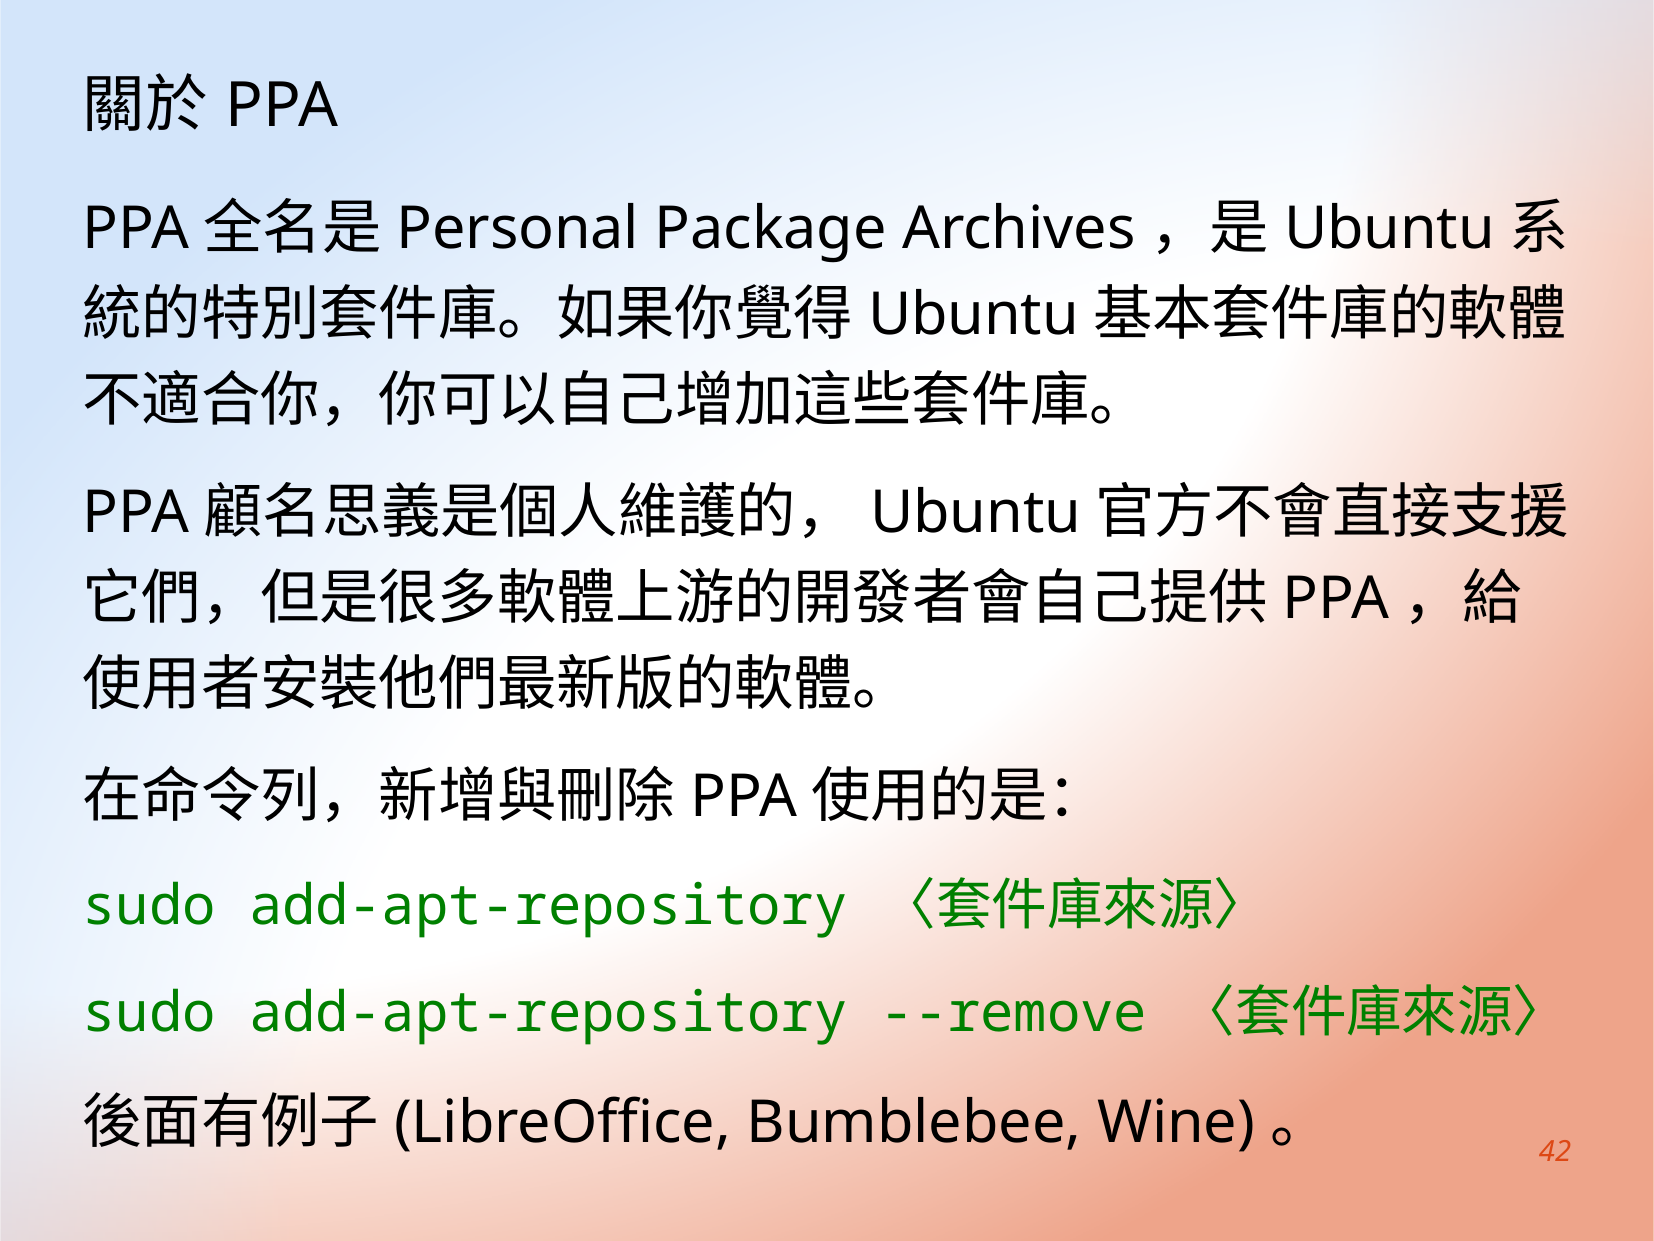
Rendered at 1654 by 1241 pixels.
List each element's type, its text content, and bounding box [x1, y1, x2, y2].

list PPA全名是Personal Package Archives，是Ubuntu系統的特別套件庫。如果你覺得Ubuntu基本套件庫的軟體不適合你，你可以自己增加這些套件庫。 PPA顧名思義是個人維護的，Ubuntu官方不會直接支援它們，但是很多軟體上游的開發者會自己提供PPA，給使用者安裝他們最新版的軟體。 在命令列，新增與刪除PPA使用的是： sudo add-apt-repository 〈套件庫來源〉 sudo add-apt-repository --remove 〈套件庫來源〉 後面有例子(LibreOffice, Bumblebee, Wine)。 [82, 180, 1571, 1201]
title 關於PPA [82, 49, 1571, 151]
picture [0, 0, 1654, 1241]
